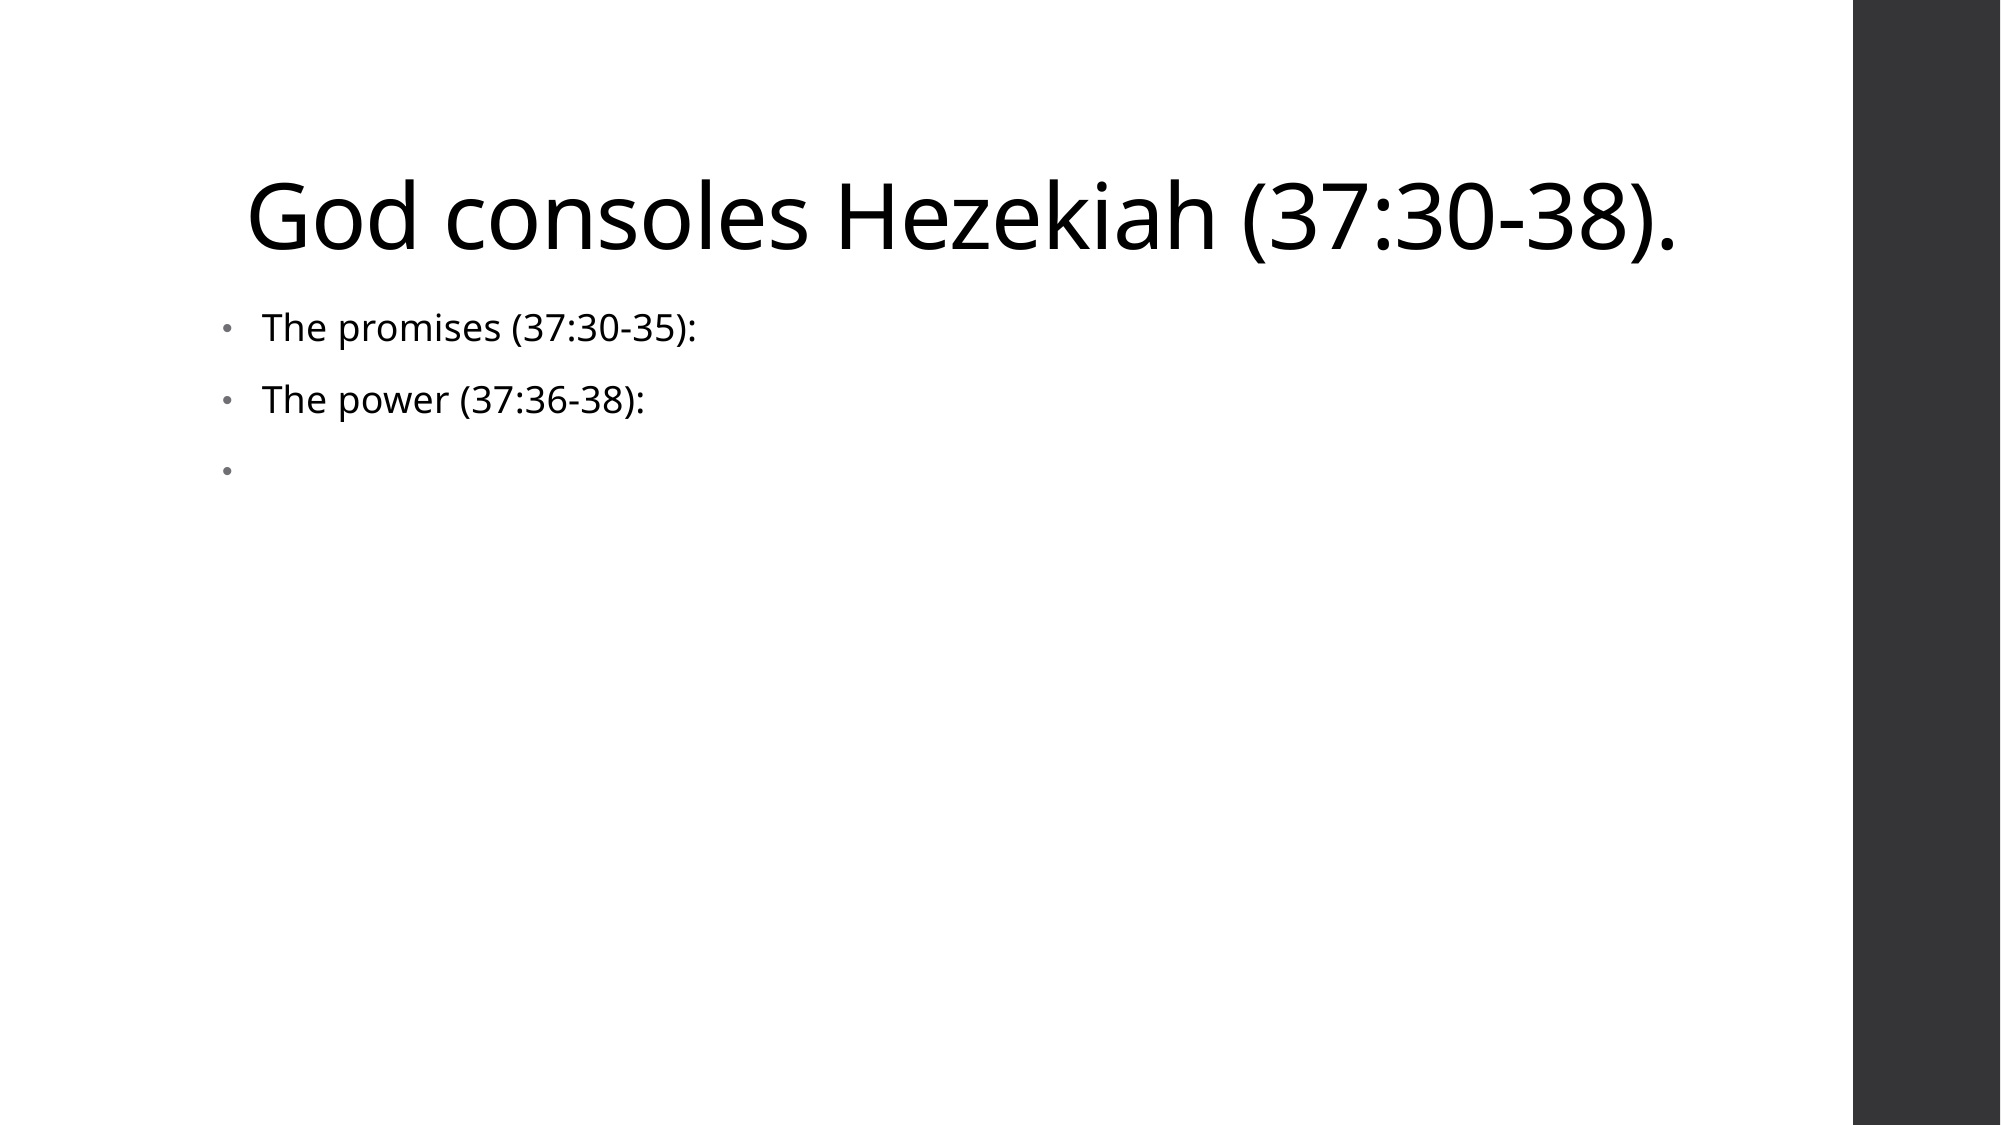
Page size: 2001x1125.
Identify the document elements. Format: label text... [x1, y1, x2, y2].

title God consoles Hezekiah (37:30-38). [206, 60, 1797, 278]
list The promises (37:30-35): The power (37:36-38): [206, 299, 1617, 1014]
